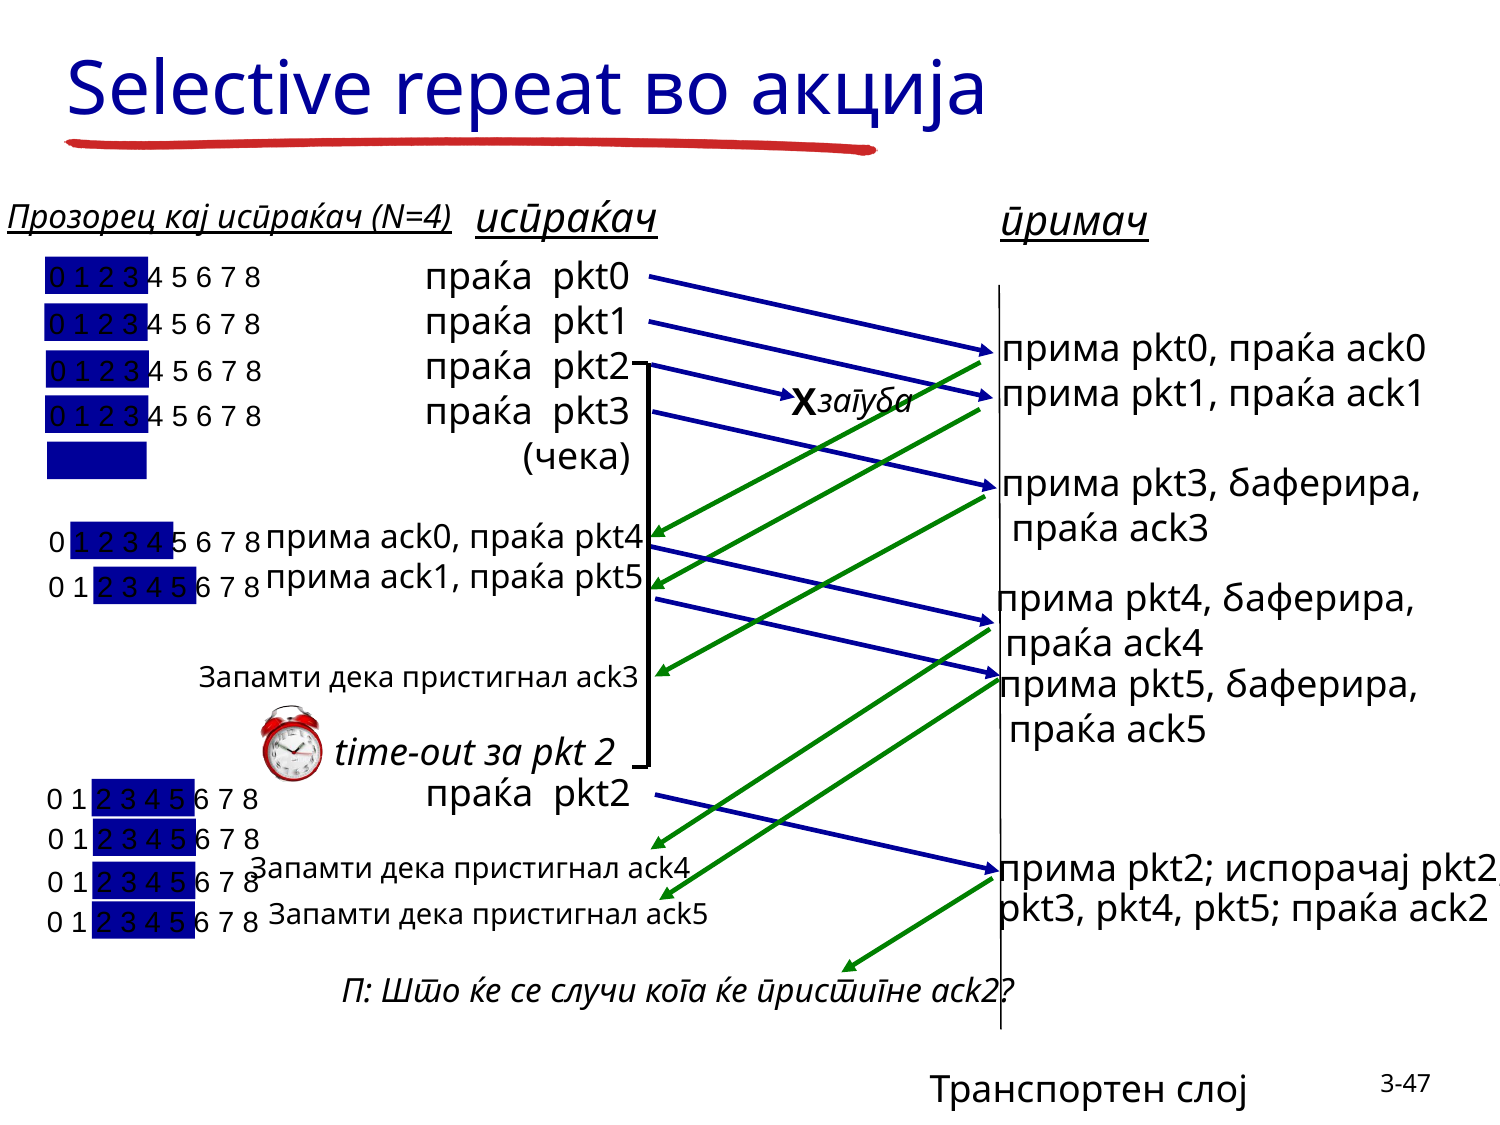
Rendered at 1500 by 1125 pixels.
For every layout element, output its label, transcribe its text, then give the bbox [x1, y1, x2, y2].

title Selective repeat во акција [52, 32, 1328, 170]
text_box праќа pkt0 праќа pkt1 праќа pkt2 праќа pkt3 (чека) [409, 244, 646, 485]
text_box примач [985, 186, 1165, 252]
text_box Запамти дека пристигнал ack5 [253, 888, 724, 939]
picture [253, 702, 326, 782]
text_box 0 1 2 3 4 5 6 7 8 [33, 297, 285, 348]
text_box 0 1 2 3 4 5 6 7 8 [34, 515, 285, 566]
text_box прима pkt4, баферира, праќа ack4 [980, 566, 1441, 672]
text_box прима pkt2; испорачај pkt2, pkt3, pkt4, pkt5; праќа ack2 [982, 841, 1500, 938]
text_box time-out за pkt 2 [319, 731, 631, 780]
text_box праќа pkt2 [410, 766, 646, 822]
text_box загуба [803, 371, 928, 427]
text_box испраќач [460, 183, 673, 249]
text_box Запамти дека пристигнал ack3 [184, 651, 655, 702]
text_box прима pkt0, праќа ack0 прима pkt1, праќа ack1 прима pkt3, баферира, праќа ack3 [986, 316, 1447, 557]
text_box 0 1 2 3 4 5 6 7 8 [31, 773, 282, 823]
slide_number 3-<number> [1365, 1060, 1477, 1106]
text_box 0 1 2 3 4 5 6 7 8 [34, 389, 285, 440]
text_box 0 1 2 3 4 5 6 7 8 [33, 560, 284, 611]
footer Транспортен слој [914, 1057, 1390, 1105]
text_box прима ack0, праќа pkt4 прима ack1, праќа pkt5 [250, 507, 646, 643]
text_box Запамти дека пристигнал ack4 [235, 841, 706, 892]
text_box прима pkt5, баферира, праќа ack5 [983, 652, 1444, 758]
text_box X [776, 370, 832, 431]
text_box П: Што ќе се случи кога ќе пристигне ack2? [326, 961, 1030, 1017]
text_box 0 1 2 3 4 5 6 7 8 [32, 855, 253, 895]
text_box 0 1 2 3 4 5 6 7 8 [32, 895, 283, 946]
text_box 0 1 2 3 4 5 6 7 8 [33, 812, 284, 855]
text_box Прозорец кај испраќач (N=4) [0, 188, 467, 243]
text_box [47, 441, 147, 480]
text_box 0 1 2 3 4 5 6 7 8 [34, 250, 285, 297]
text_box 0 1 2 3 4 5 6 7 8 [35, 344, 286, 395]
